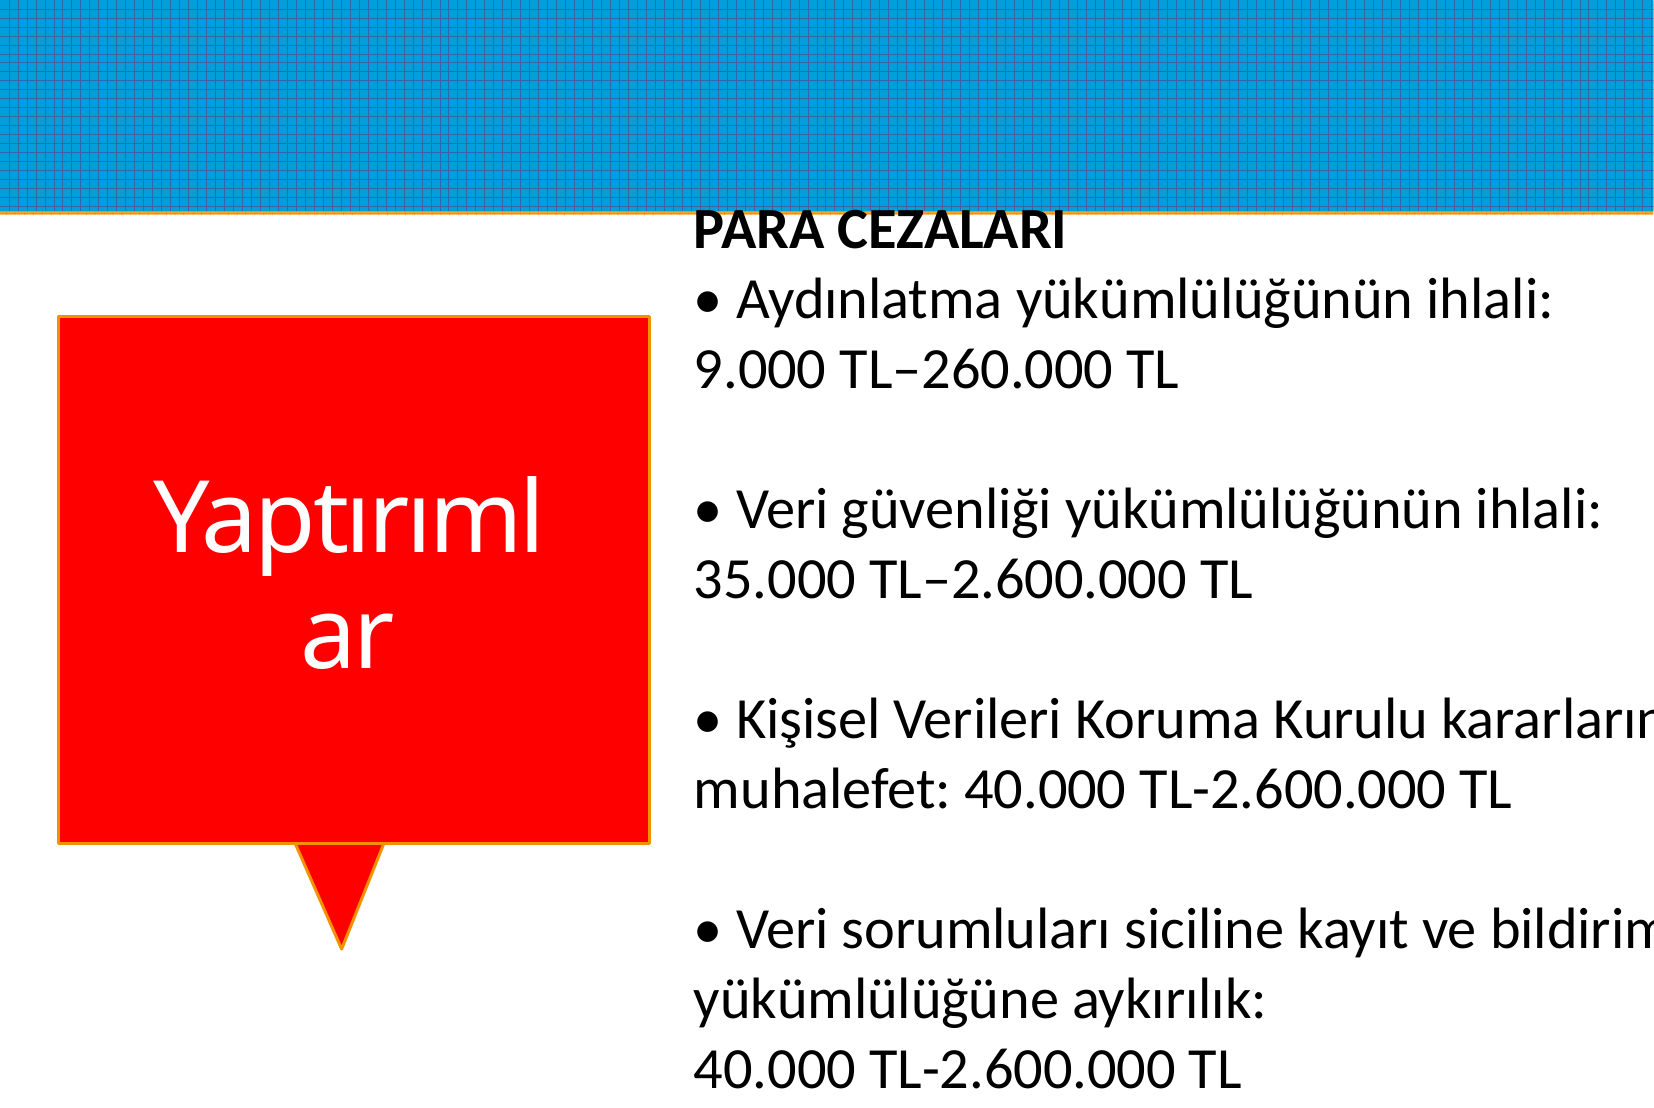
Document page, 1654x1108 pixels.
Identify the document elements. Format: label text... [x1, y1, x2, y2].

text_box [58, 316, 650, 950]
text_box Yaptırımlar [147, 490, 592, 661]
text_box PARA CEZALARI • Aydınlatma yükümlülüğünün ihlali: 9.000 TL–260.000 TL • Veri güvenliği yükümlülüğünün ihlali: 35.000 TL–2.600.000 TL • Kişisel Verileri Koruma Kurulu kararlarına muhalefet: 40.000 TL-2.600.000 TL • Veri sorumluları siciline kayıt ve bildirim yükümlülüğüne aykırılık: 40.000 TL-2.600.000 TL [679, 182, 1654, 1108]
